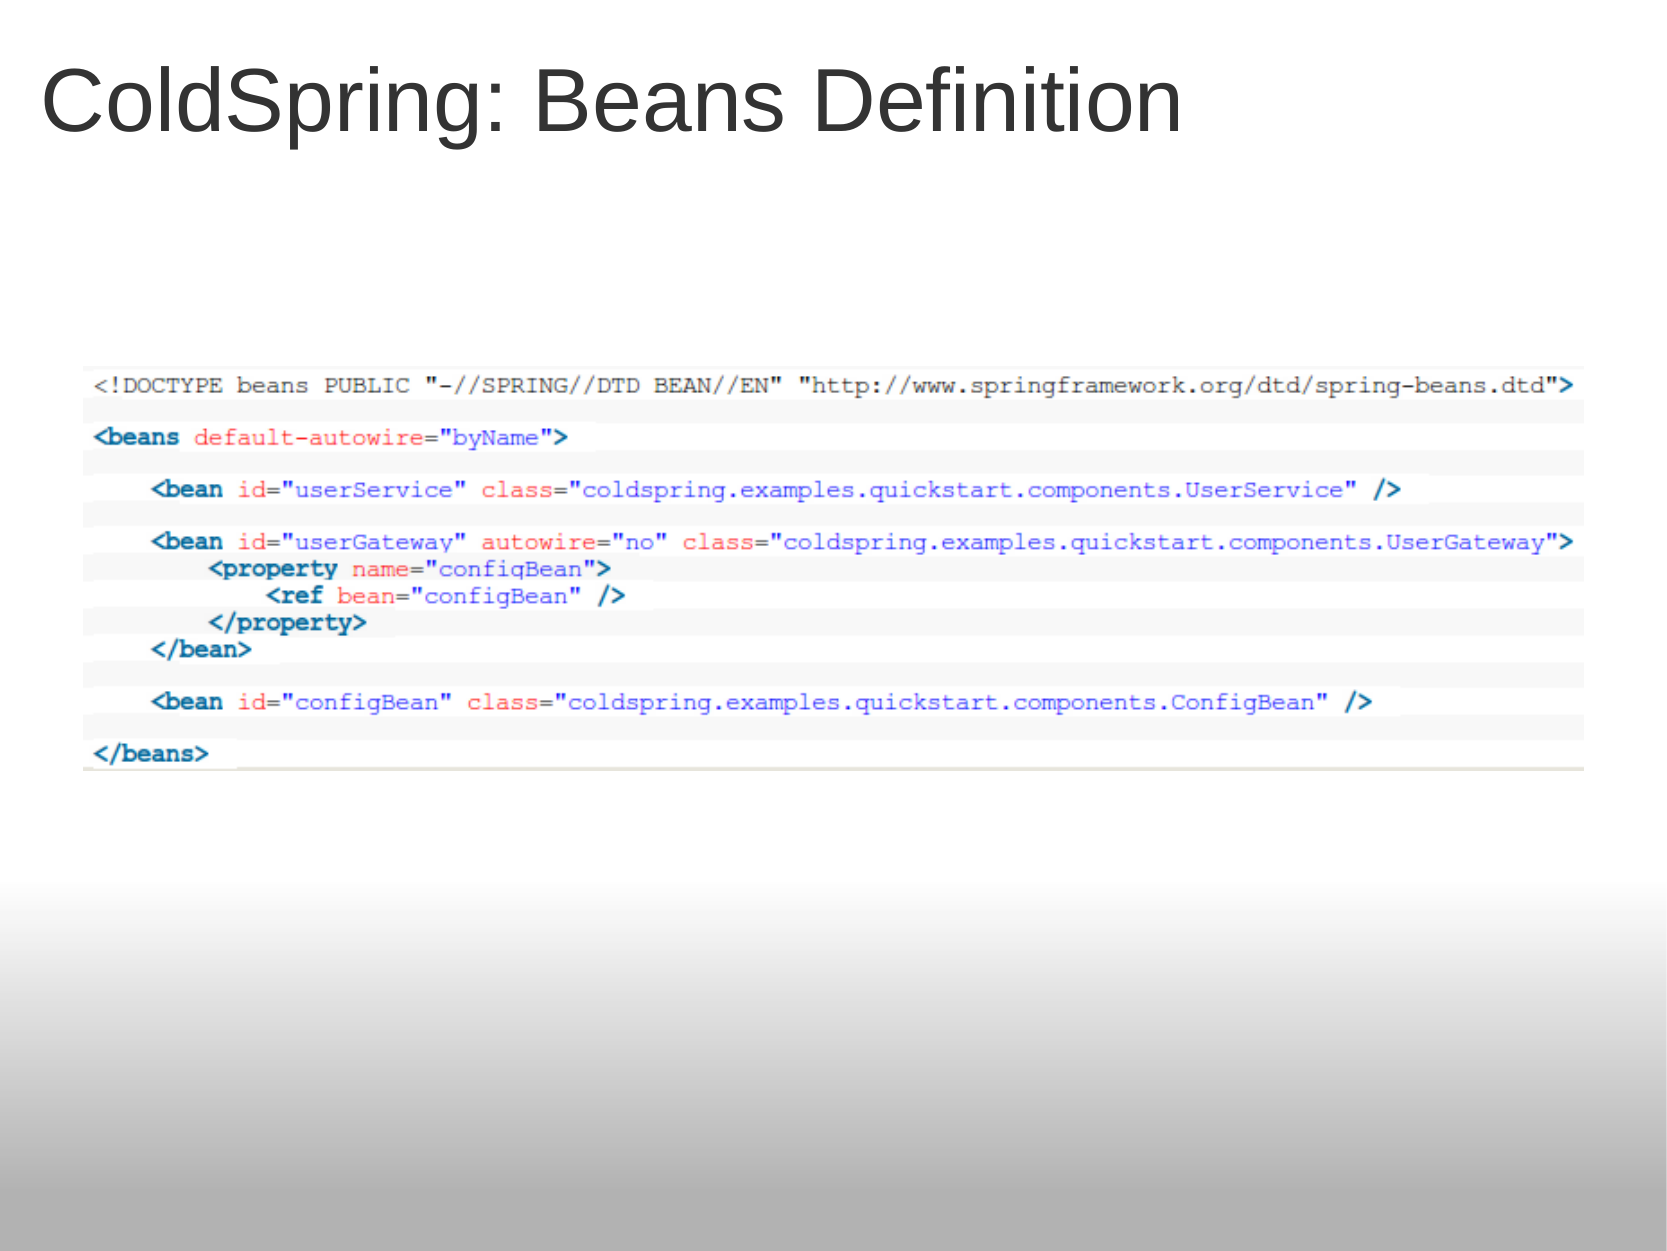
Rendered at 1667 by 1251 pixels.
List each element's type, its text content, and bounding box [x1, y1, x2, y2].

picture [0, 0, 1667, 1251]
title ColdSpring: Beans Definition [40, 50, 1627, 201]
